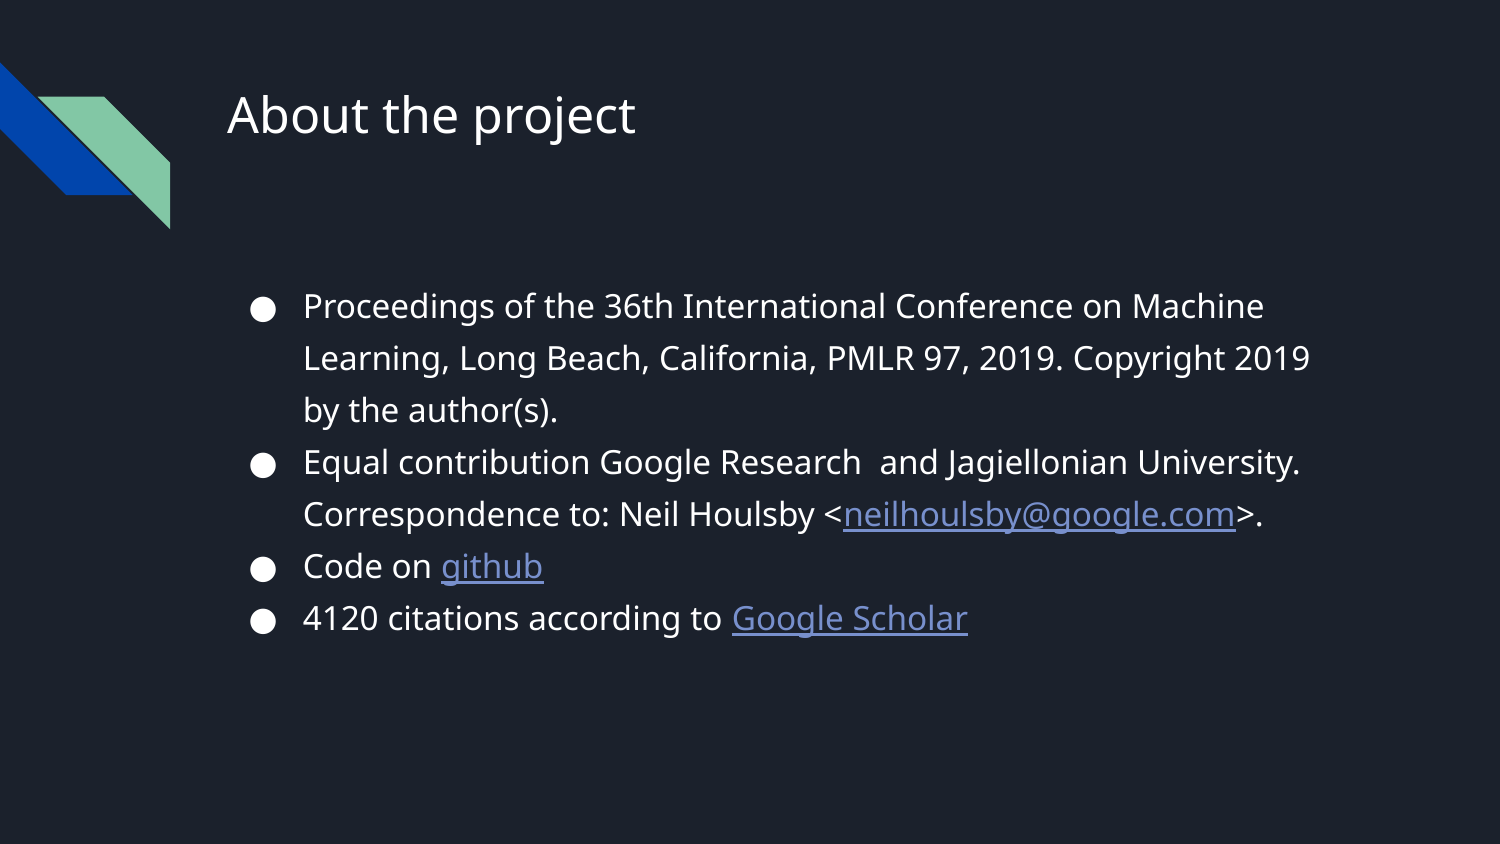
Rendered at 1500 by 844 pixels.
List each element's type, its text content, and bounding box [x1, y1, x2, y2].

list Proceedings of the 36th International Conference on Machine Learning, Long Beach, California, PMLR 97, 2019. Copyright 2019 by the author(s). Equal contribution Google Research and Jagiellonian University. Correspondence to: Neil Houlsby <neilhoulsby@google.com>. Code on github 4120 citations according to Google Scholar [212, 261, 1368, 735]
title About the project [212, 64, 1368, 215]
